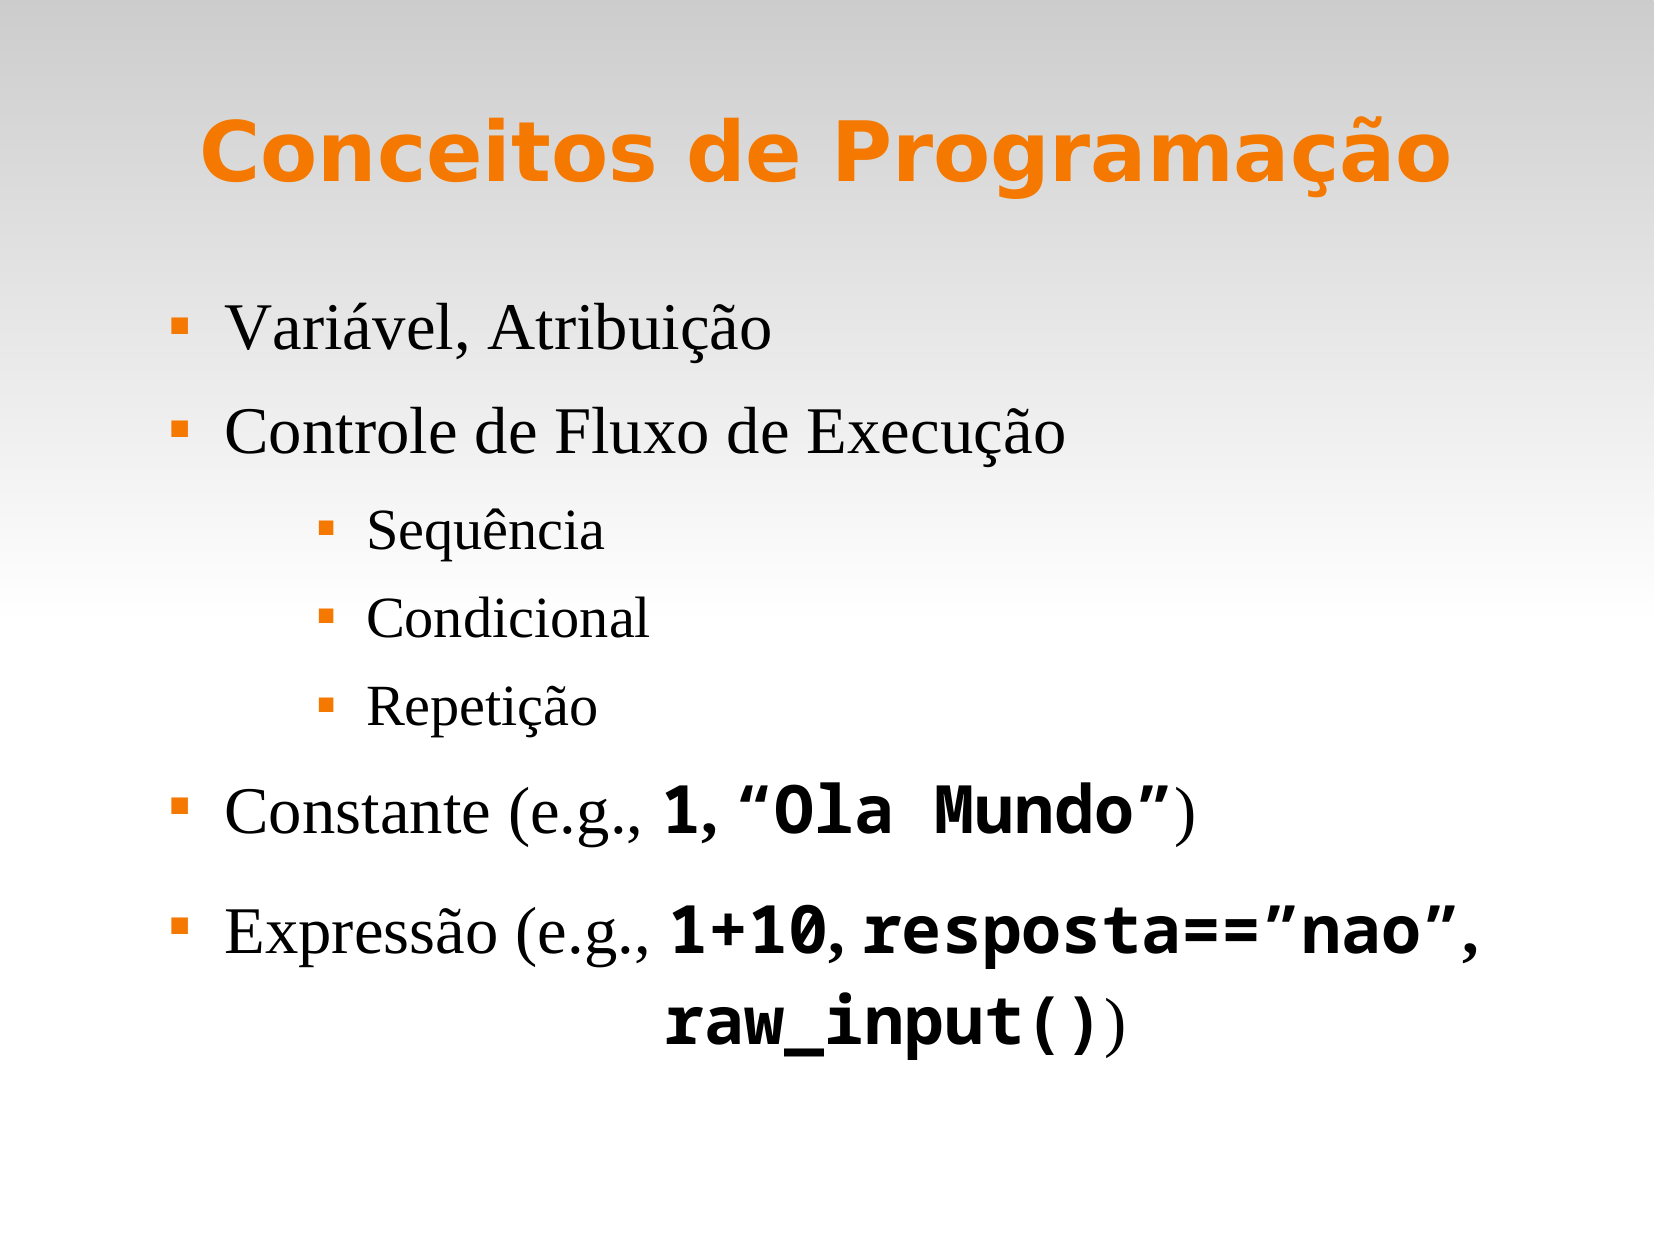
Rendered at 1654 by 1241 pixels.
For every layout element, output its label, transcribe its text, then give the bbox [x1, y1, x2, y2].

list Variável, Atribuição Controle de Fluxo de Execução Sequência Condicional Repetição Constante (e.g., 1, “Ola Mundo”) Expressão (e.g., 1+10, resposta==”nao”, raw_input()) [82, 290, 1571, 1189]
title Conceitos de Programação [82, 49, 1571, 257]
